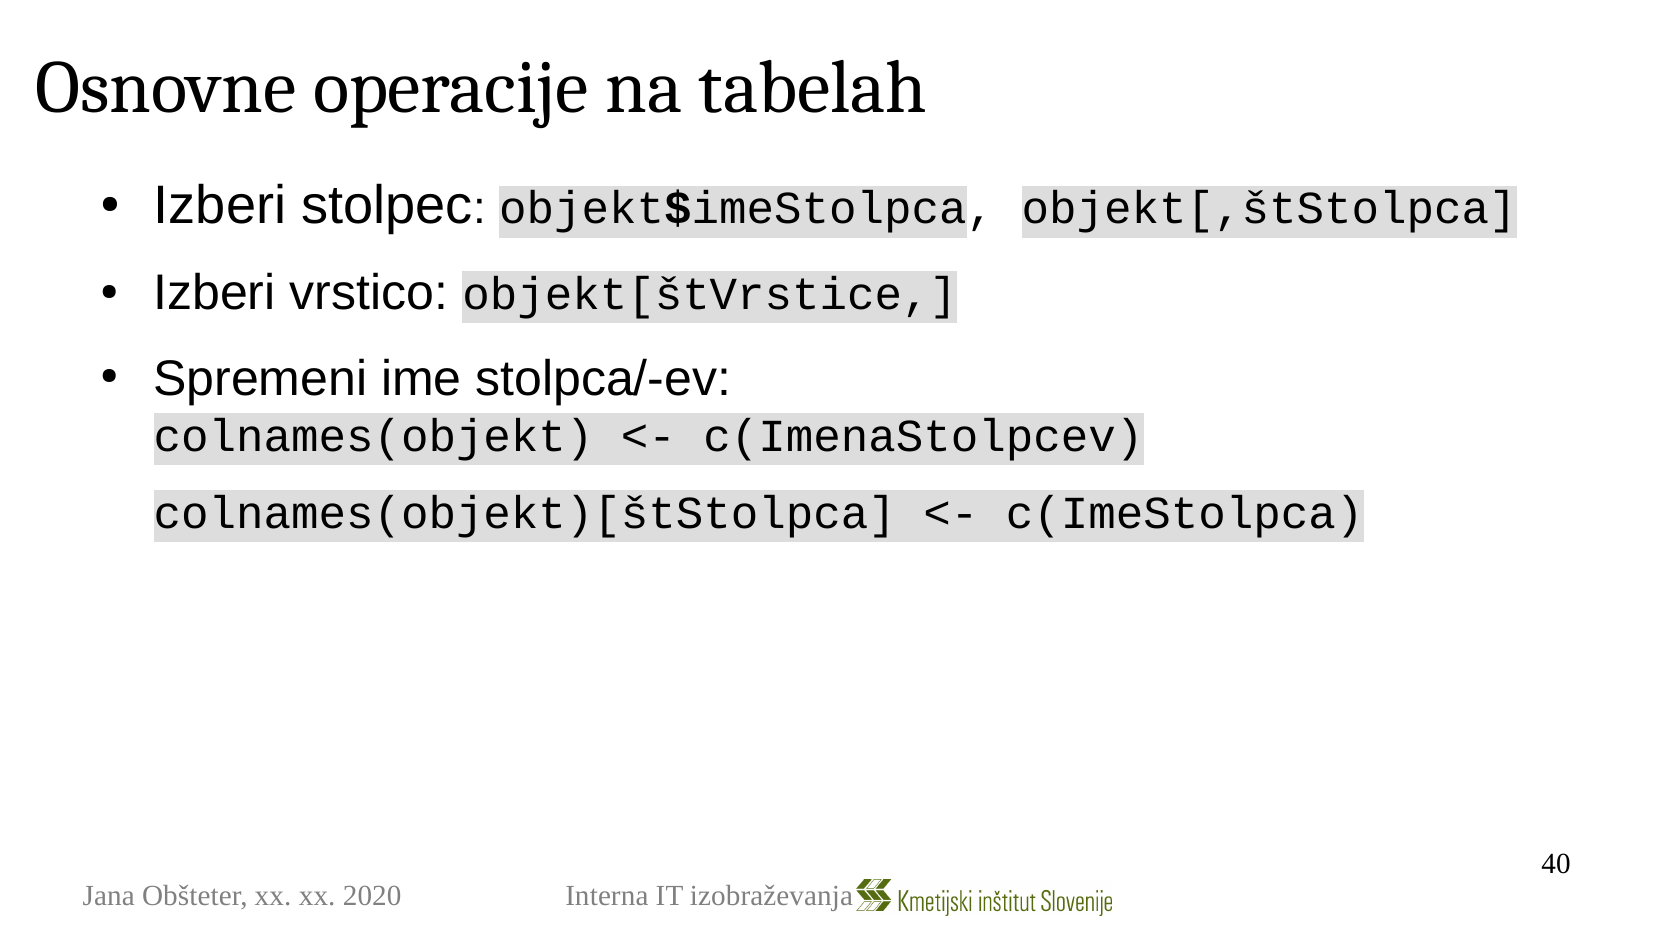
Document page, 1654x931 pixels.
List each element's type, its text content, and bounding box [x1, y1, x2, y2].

title Osnovne operacije na tabelah [35, 21, 1524, 154]
list Izberi stolpec: objekt$imeStolpca, objekt[,štStolpca] Izberi vrstico: objekt[štVrstice,] Spremeni ime stolpca/-ev: colnames(objekt) <- c(ImenaStolpcev) colnames(objekt)[štStolpca] <- c(ImeStolpca) [82, 165, 1642, 827]
picture [856, 879, 1112, 916]
